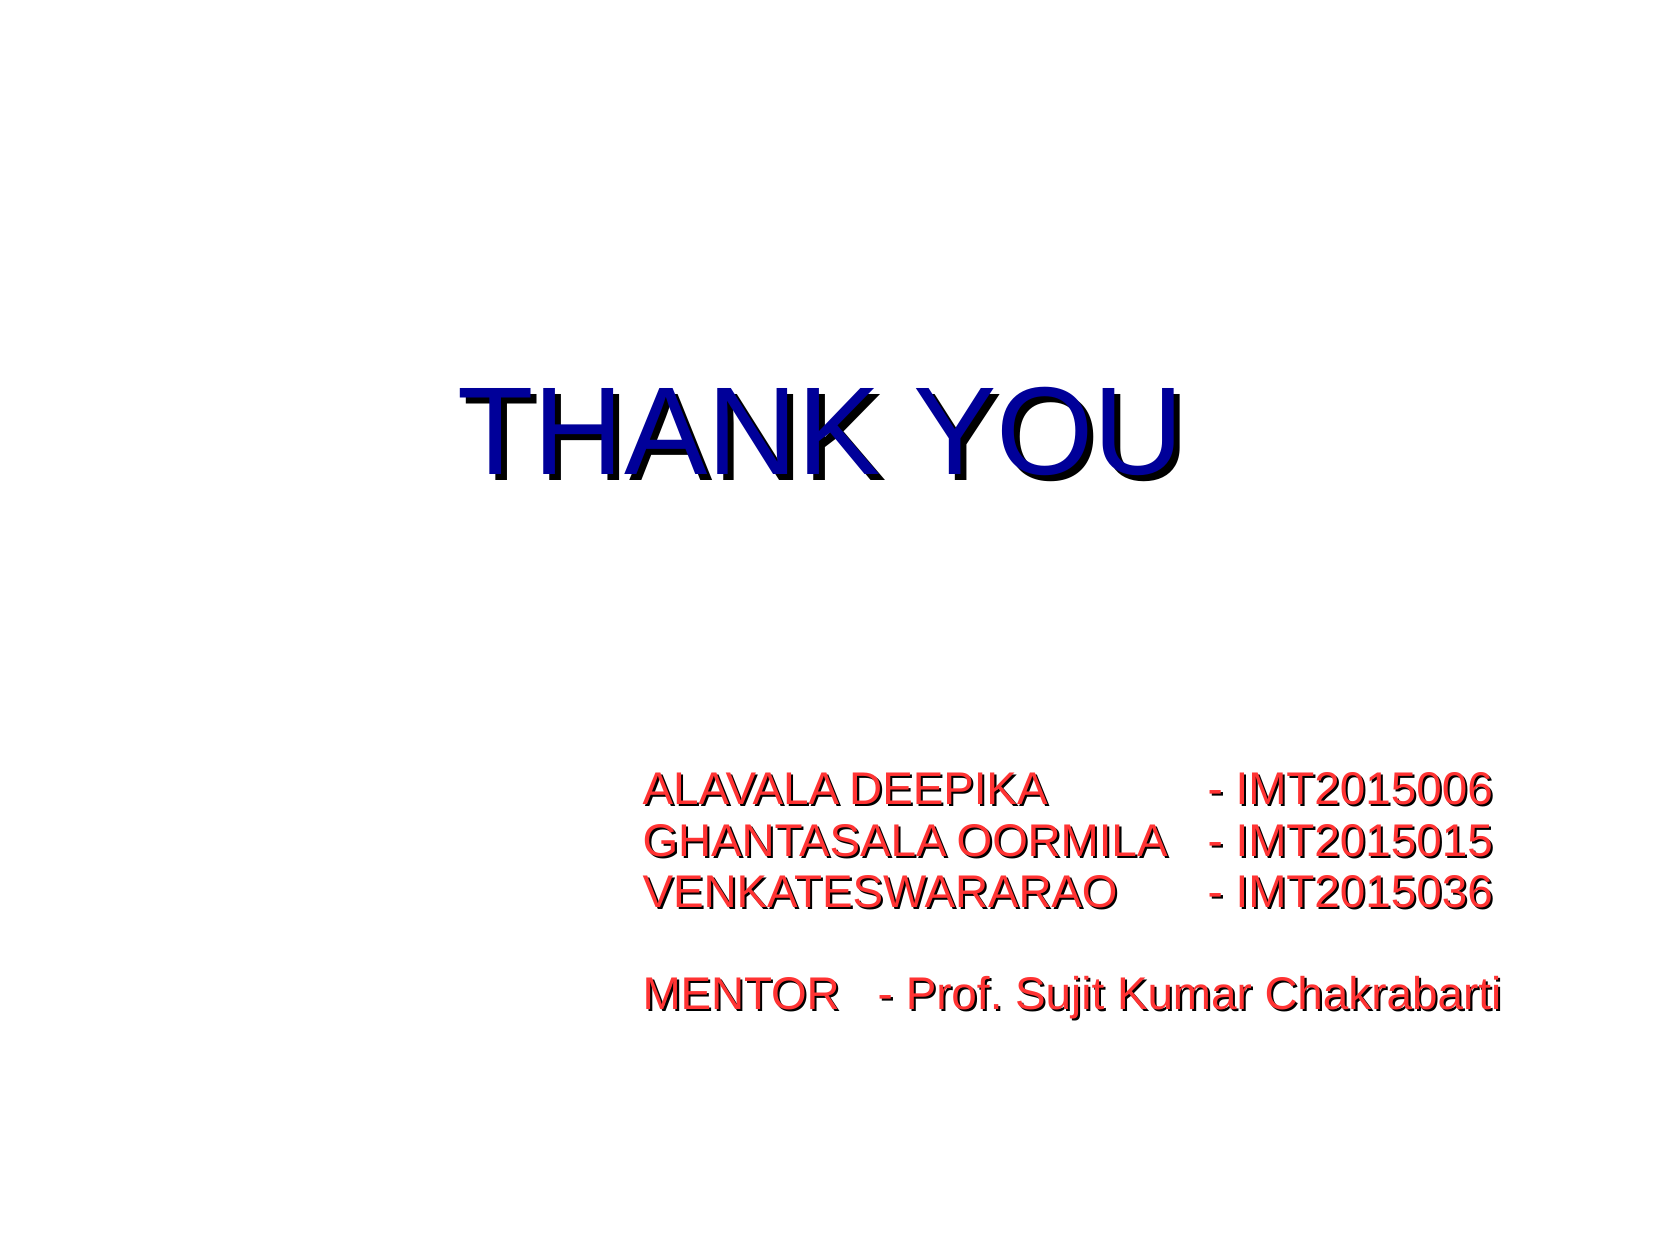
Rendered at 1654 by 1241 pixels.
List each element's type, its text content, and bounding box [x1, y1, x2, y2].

text_box ALAVALA DEEPIKA - IMT2015006 GHANTASALA OORMILA - IMT2015015 VENKATESWARARAO - IMT2015036 MENTOR - Prof. Sujit Kumar Chakrabarti [602, 755, 1560, 1079]
text_box THANK YOU [236, 354, 1406, 509]
